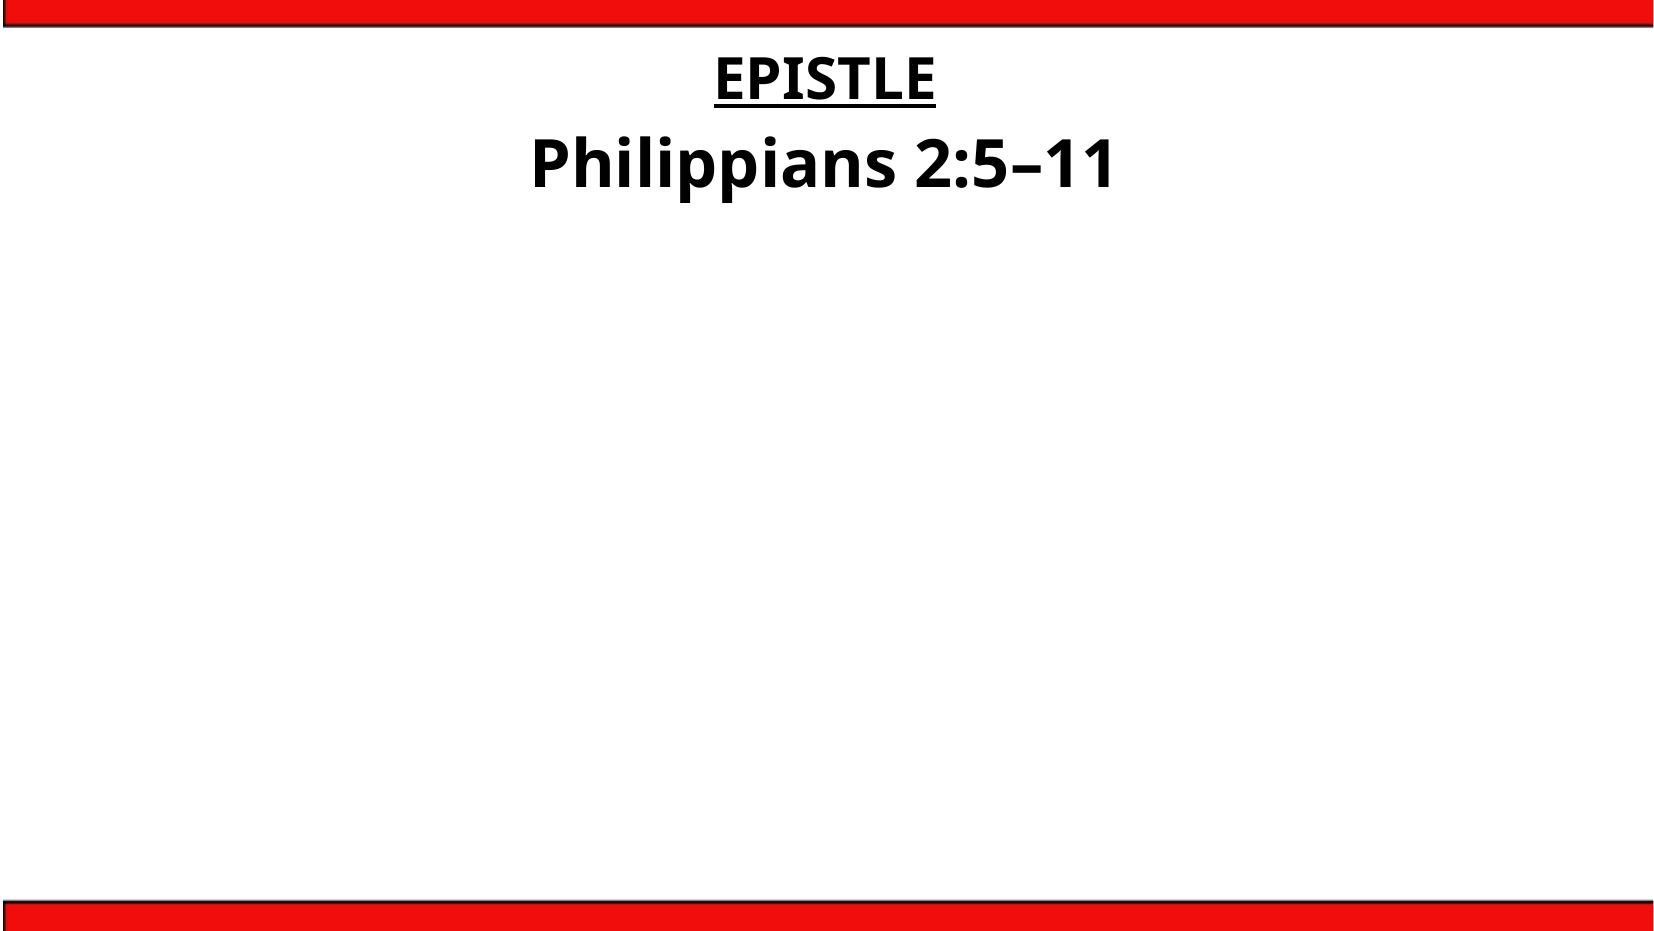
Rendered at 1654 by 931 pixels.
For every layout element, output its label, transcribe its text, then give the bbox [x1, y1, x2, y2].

picture [3, 0, 1654, 931]
text_box Epistle Philippians 2:5–11 [60, 30, 1591, 226]
